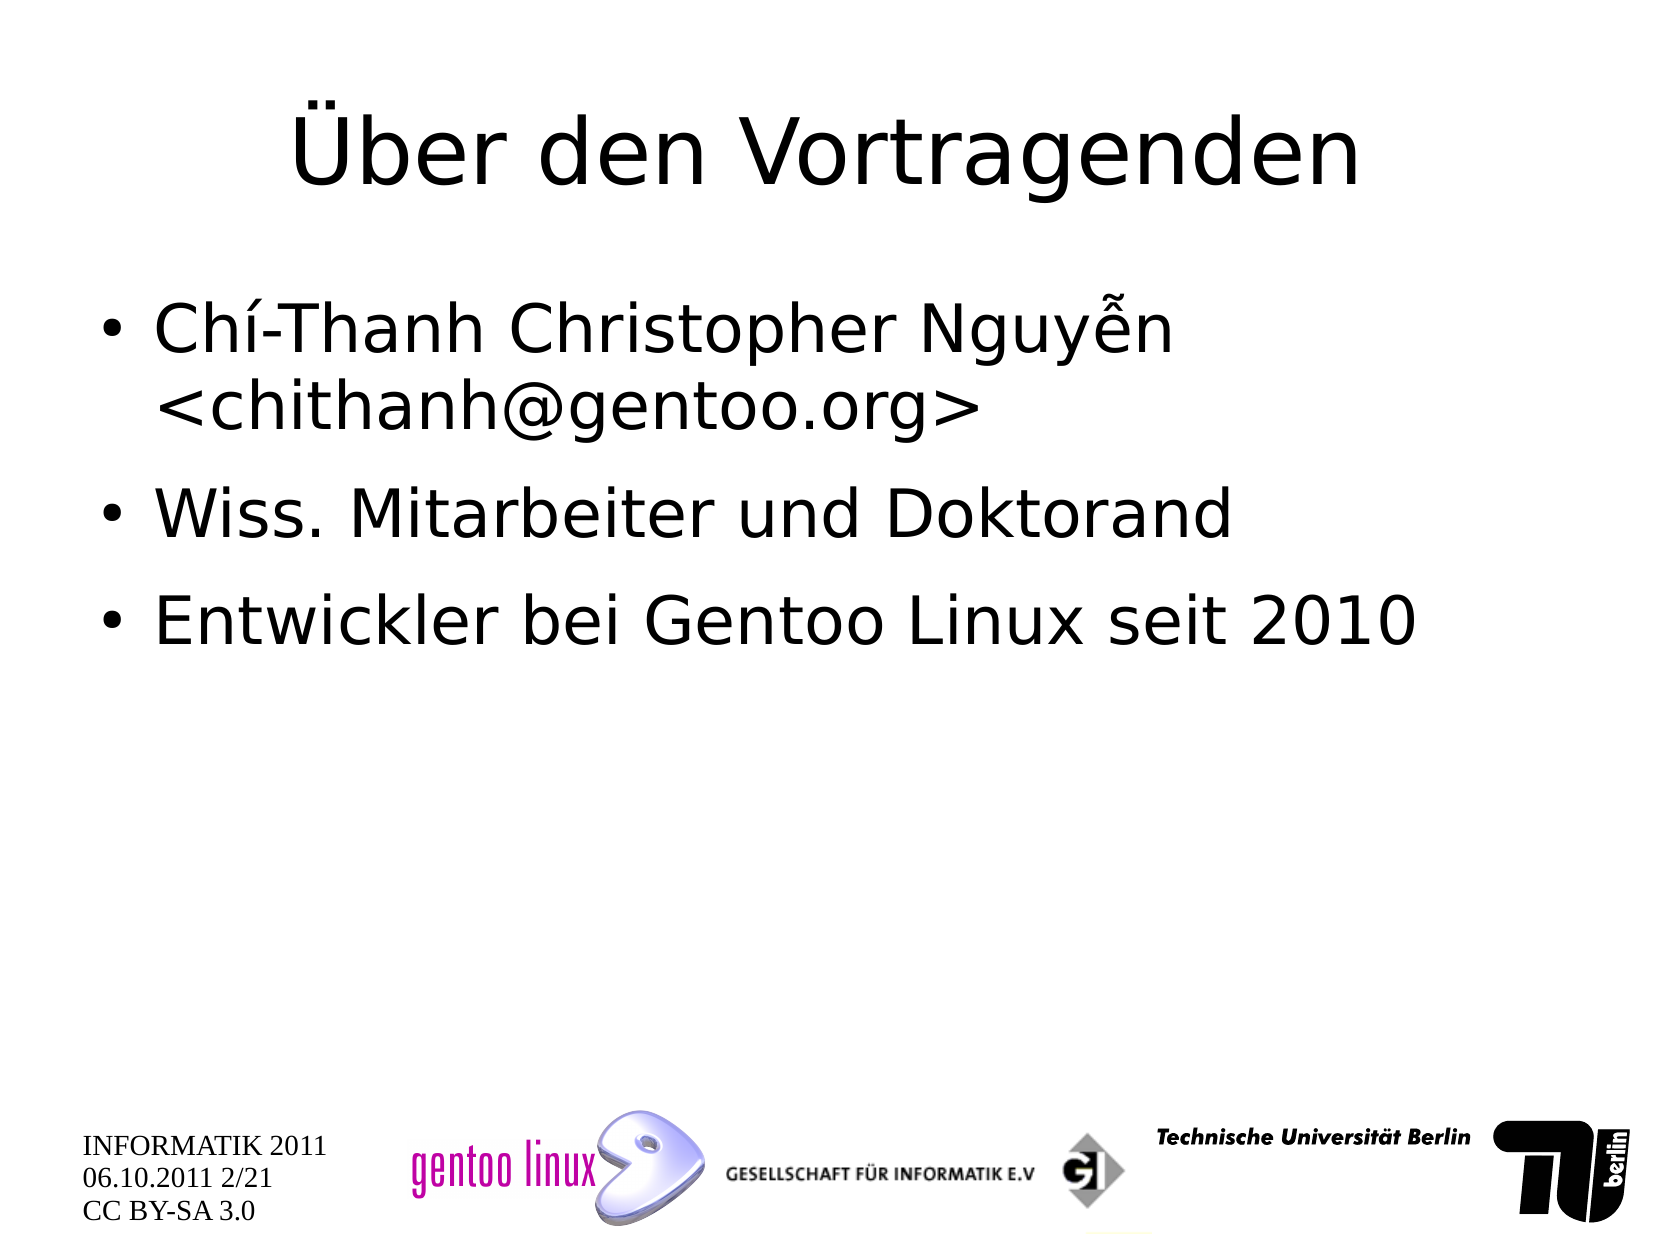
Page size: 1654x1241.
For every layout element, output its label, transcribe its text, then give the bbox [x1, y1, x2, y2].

list Chí-Thanh Christopher Nguyễn <chithanh@gentoo.org> Wiss. Mitarbeiter und Doktorand Entwickler bei Gentoo Linux seit 2010 [82, 290, 1571, 1109]
picture [407, 1109, 708, 1230]
picture [726, 1109, 1152, 1234]
title Über den Vortragenden [82, 49, 1571, 257]
